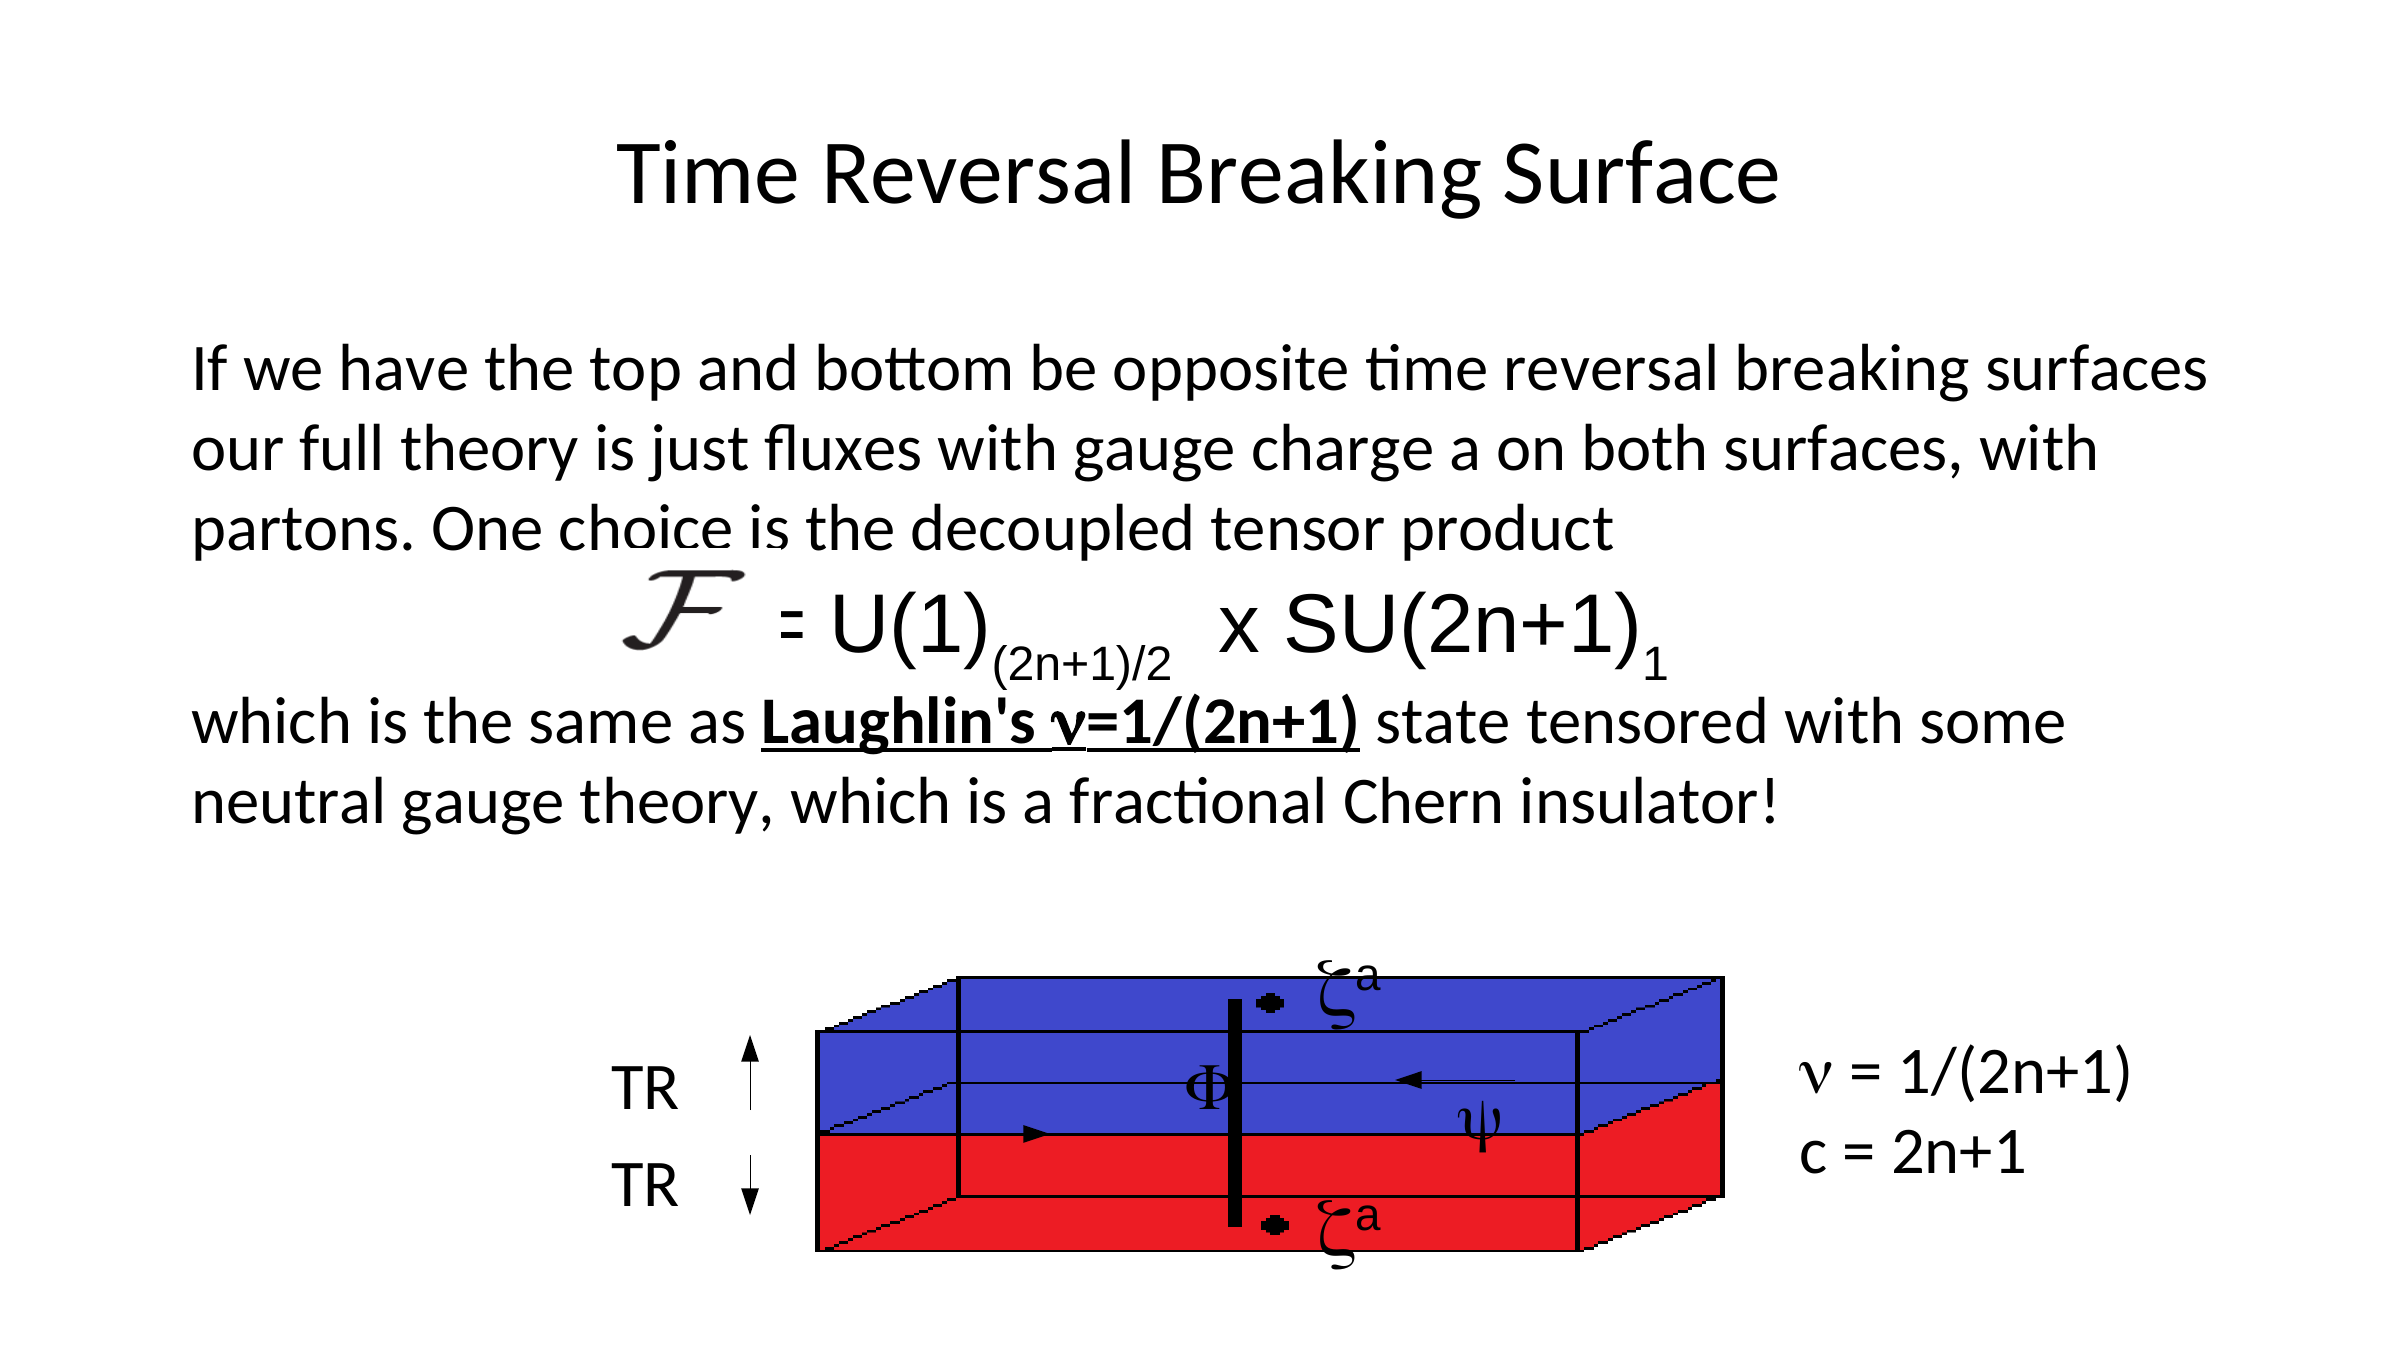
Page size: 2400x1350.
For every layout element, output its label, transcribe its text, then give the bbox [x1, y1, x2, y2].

list y [1410, 1065, 1666, 1222]
title Time Reversal Breaking Surface [120, 46, 2280, 287]
picture [600, 548, 781, 668]
text_box F [1170, 1035, 1396, 1132]
list TR TR [540, 1035, 931, 1350]
text_box n = 1/(2n+1) c = 2n+1 [1785, 1020, 2356, 1231]
text_box za [1245, 1170, 1471, 1281]
text_box = U(1)(2n+1)/2 x SU(2n+1)1 [665, 561, 2299, 808]
text_box za [1245, 930, 1471, 1041]
list If we have the top and bottom be opposite time reversal breaking surfaces our full theory is just fluxes with gauge charge a on both surfaces, with partons. One choice is the decoupled tensor product which is the same as Laughlin's n=1/(2n+1) state tensored with some neutral gauge theory, which is a fractional Chern insulator! [120, 315, 2280, 1350]
